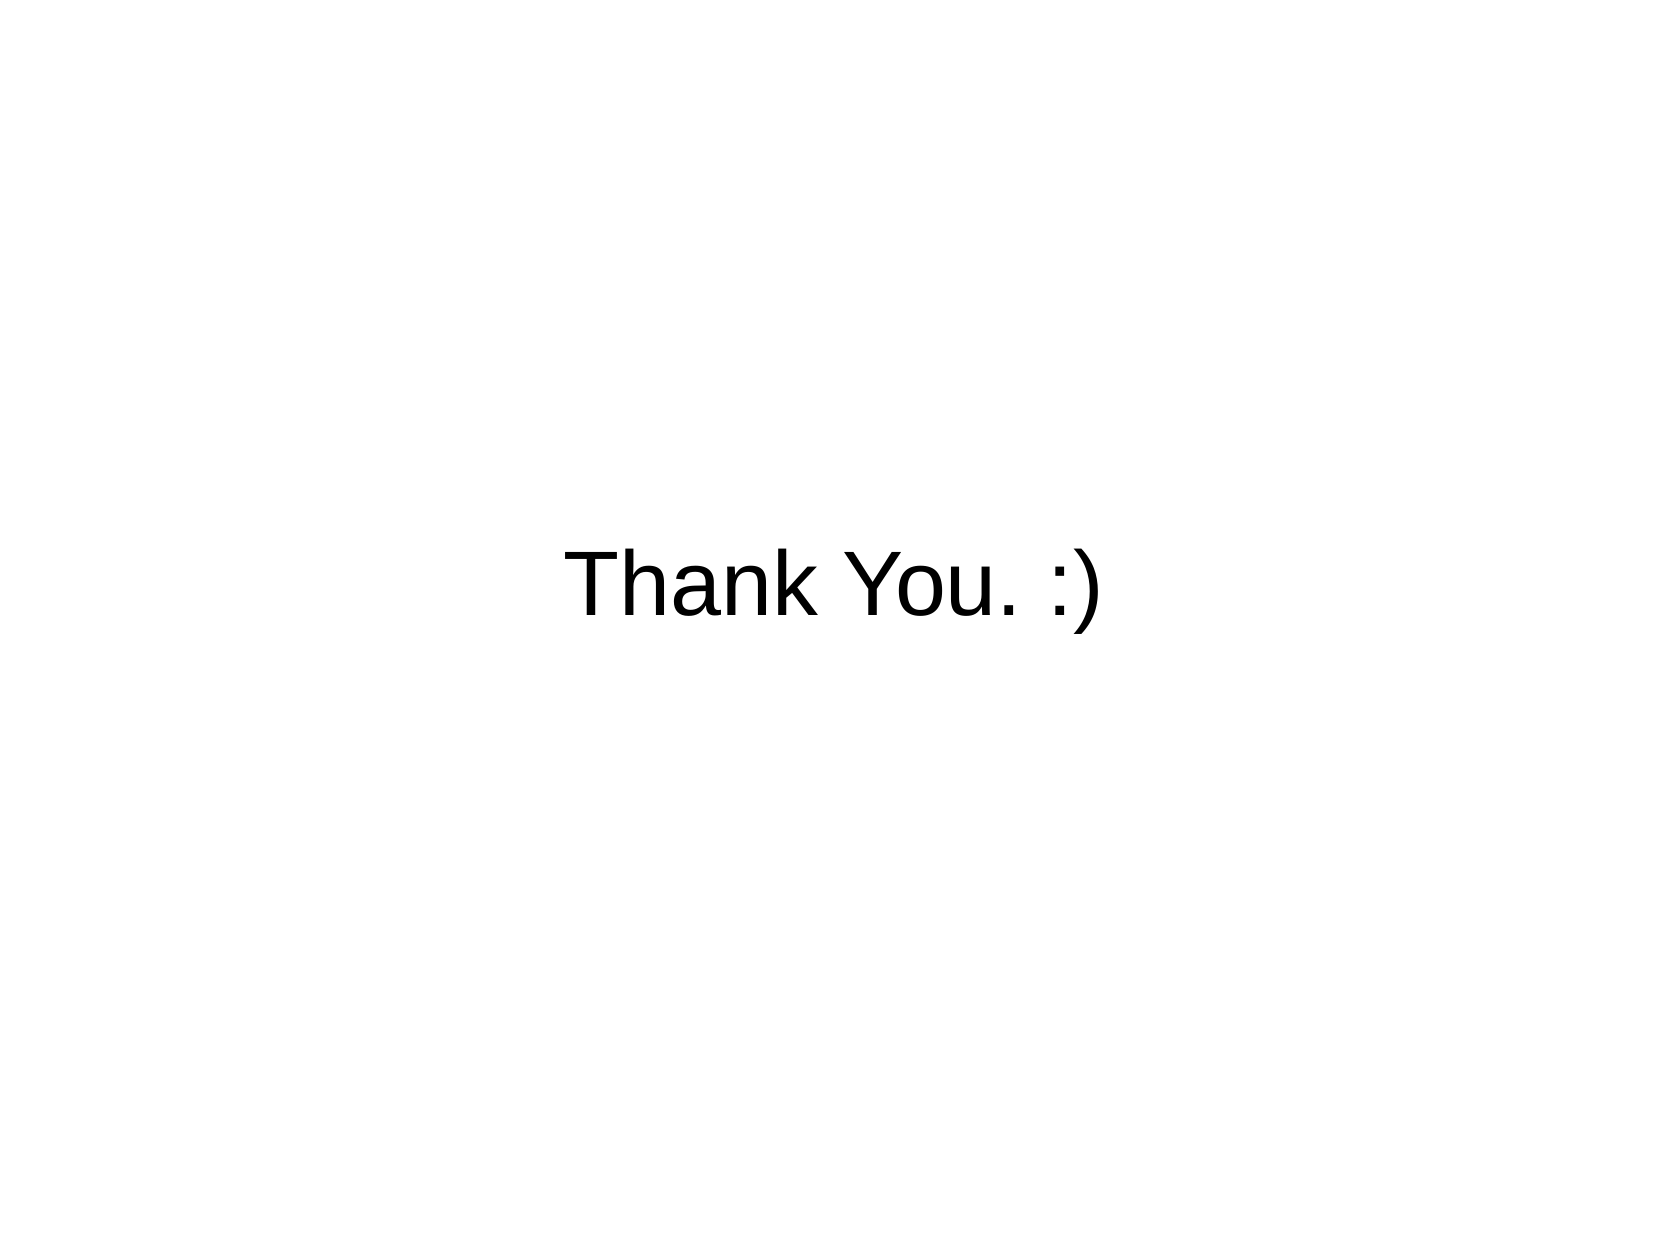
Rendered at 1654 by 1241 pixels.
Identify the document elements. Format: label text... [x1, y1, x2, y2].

title Thank You. :) [90, 480, 1579, 688]
